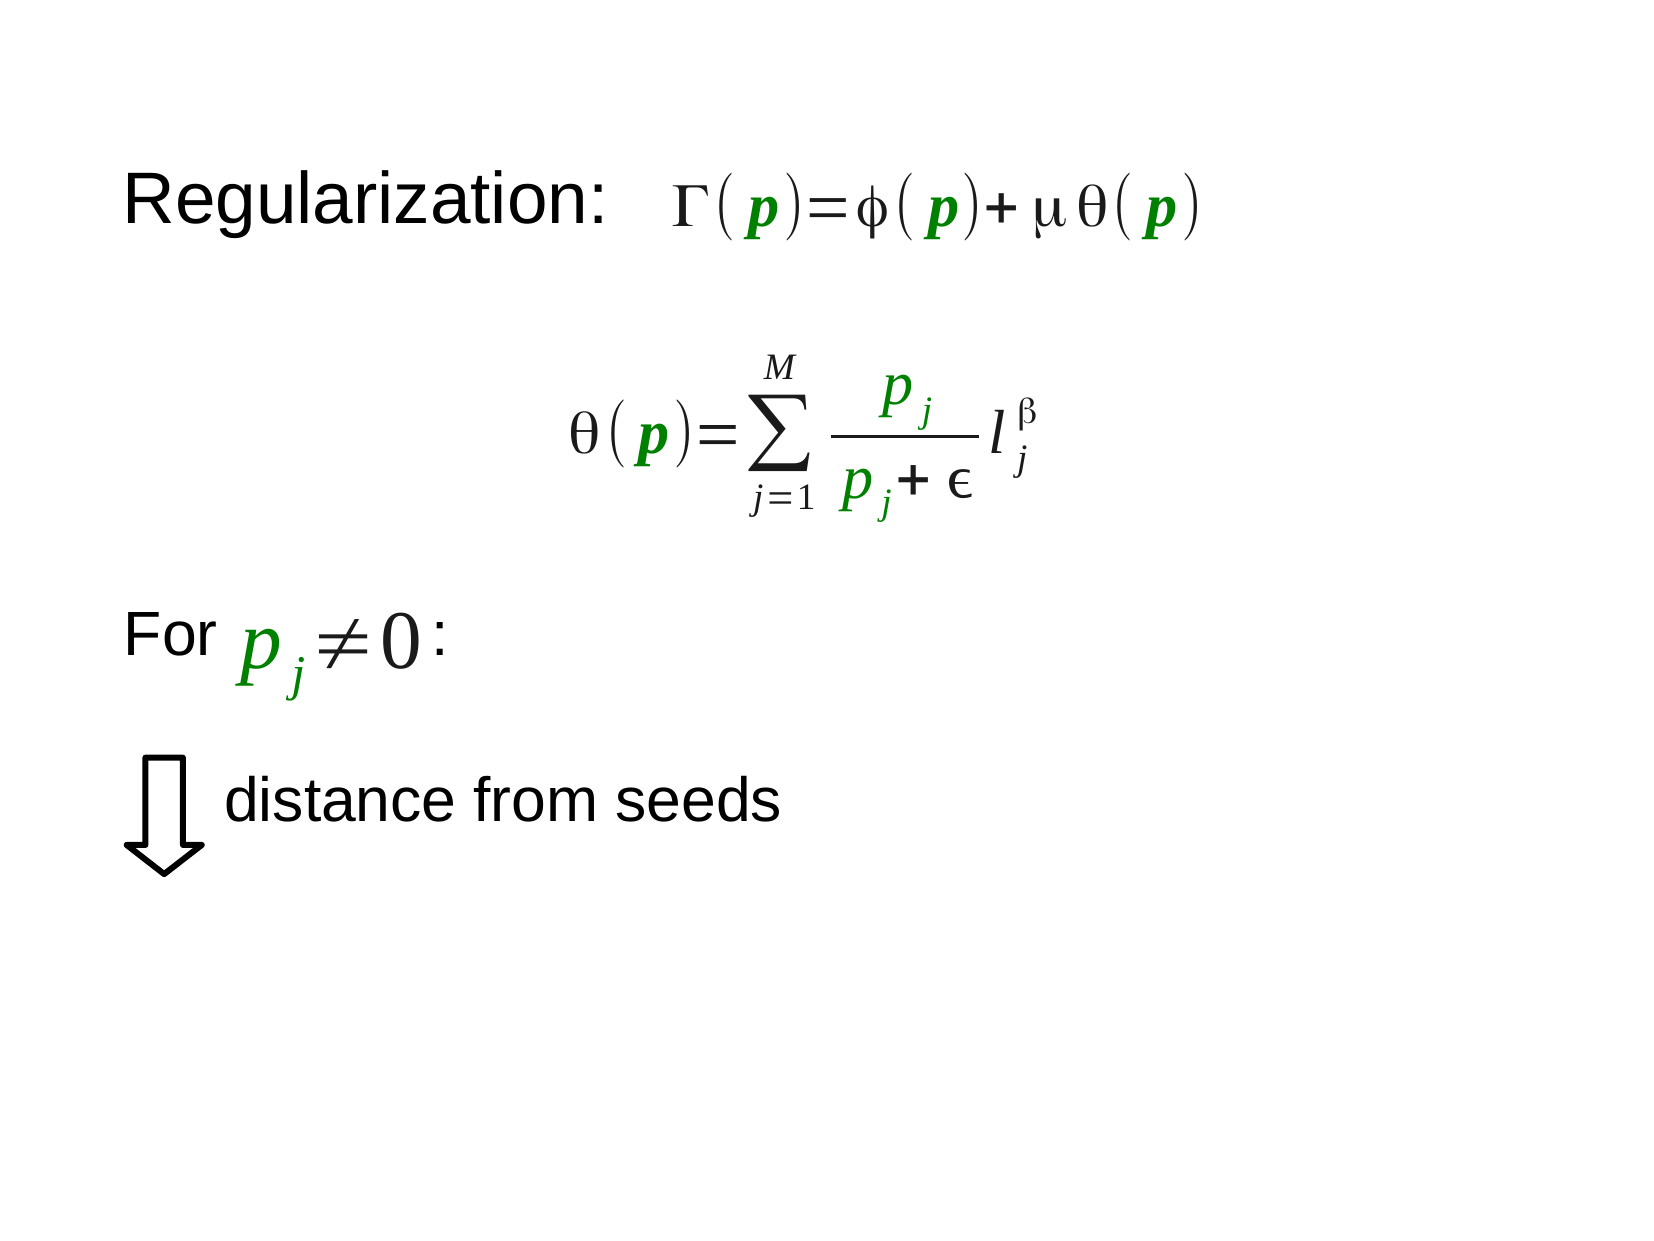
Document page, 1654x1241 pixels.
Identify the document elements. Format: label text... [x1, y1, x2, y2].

text_box For [109, 591, 222, 685]
text_box distance from seeds [209, 757, 799, 850]
text_box : [416, 591, 464, 685]
text_box [126, 757, 202, 875]
chart [222, 591, 428, 704]
chart [663, 166, 1208, 247]
chart [562, 345, 1044, 525]
text_box Regularization: [107, 150, 624, 256]
